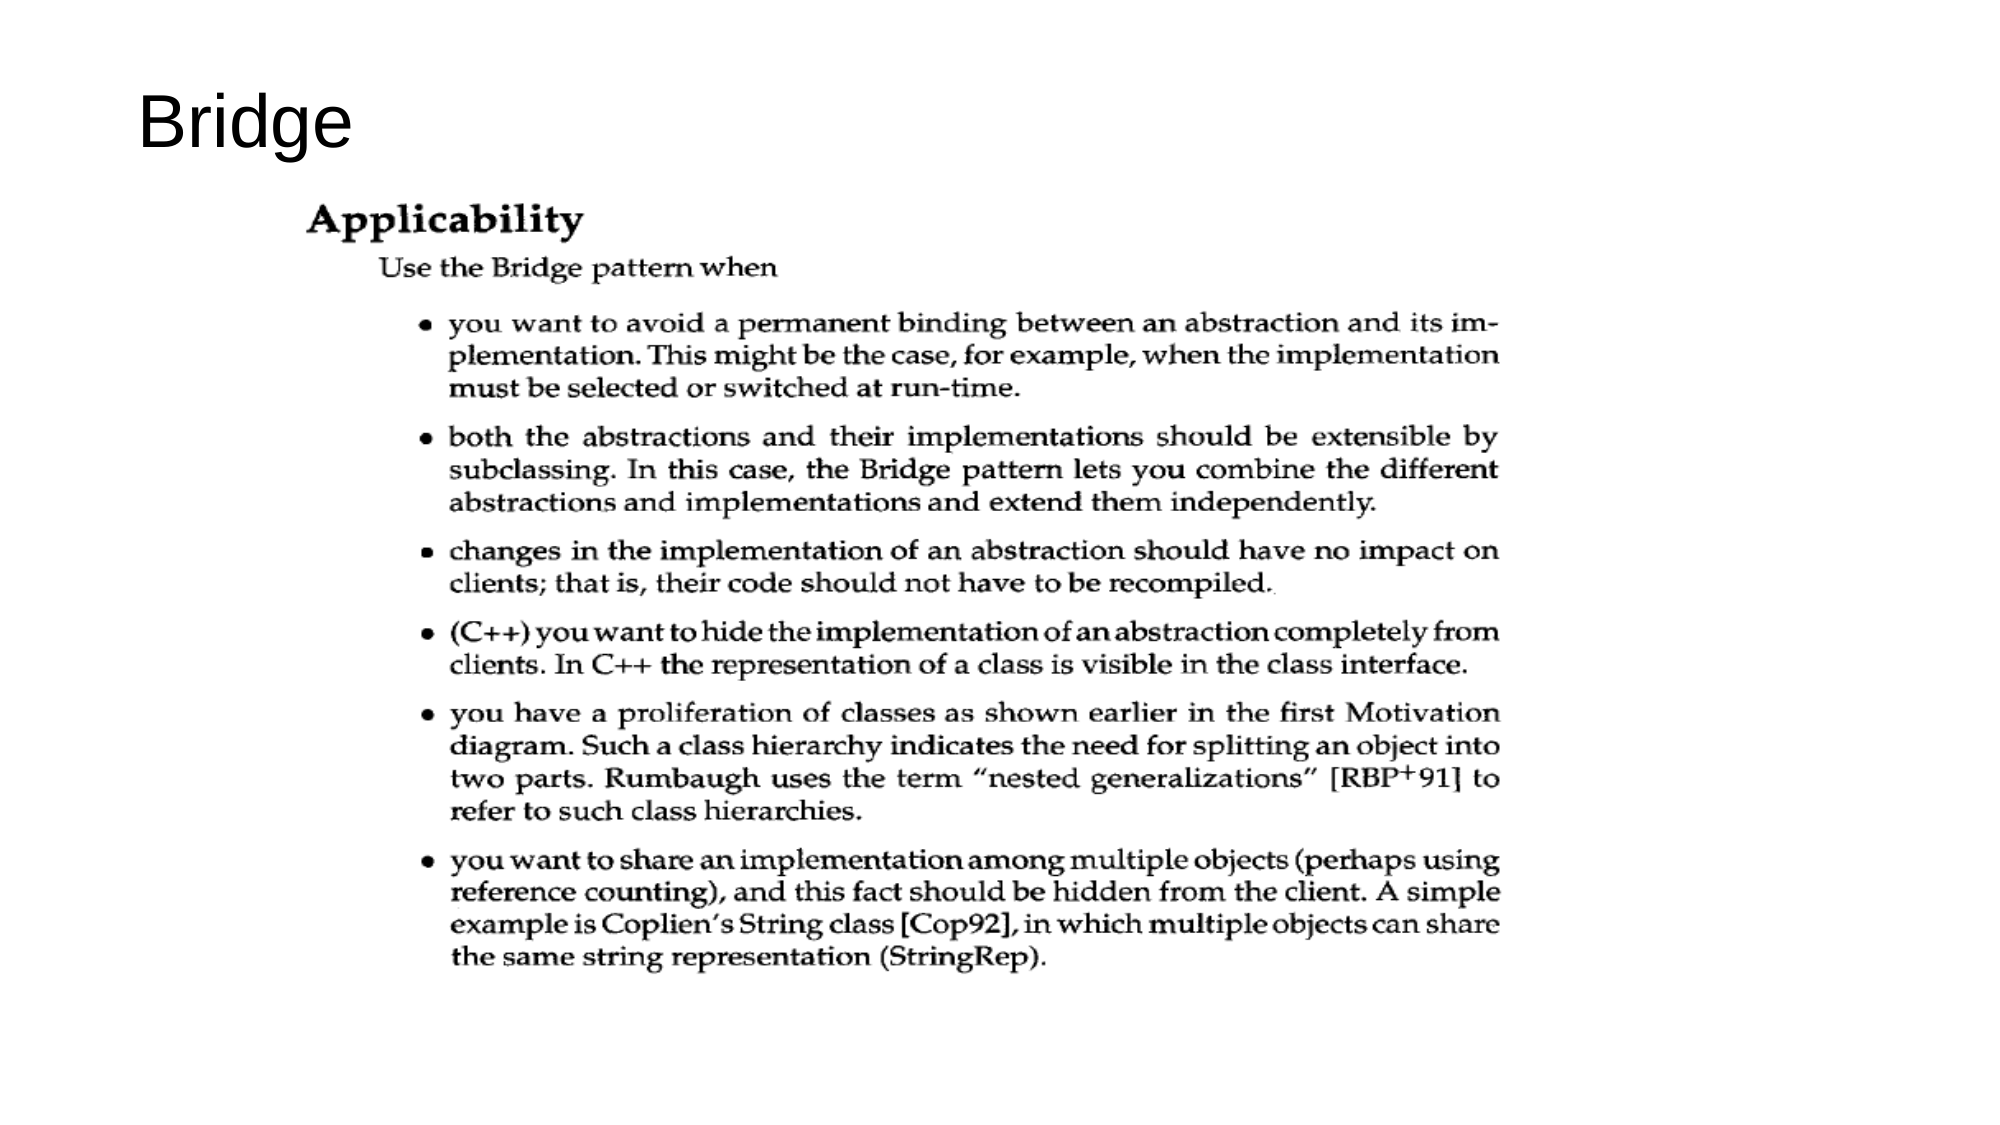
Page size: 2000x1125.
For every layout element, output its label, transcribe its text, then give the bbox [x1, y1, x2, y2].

picture [300, 198, 1559, 984]
title Bridge [137, 59, 406, 181]
